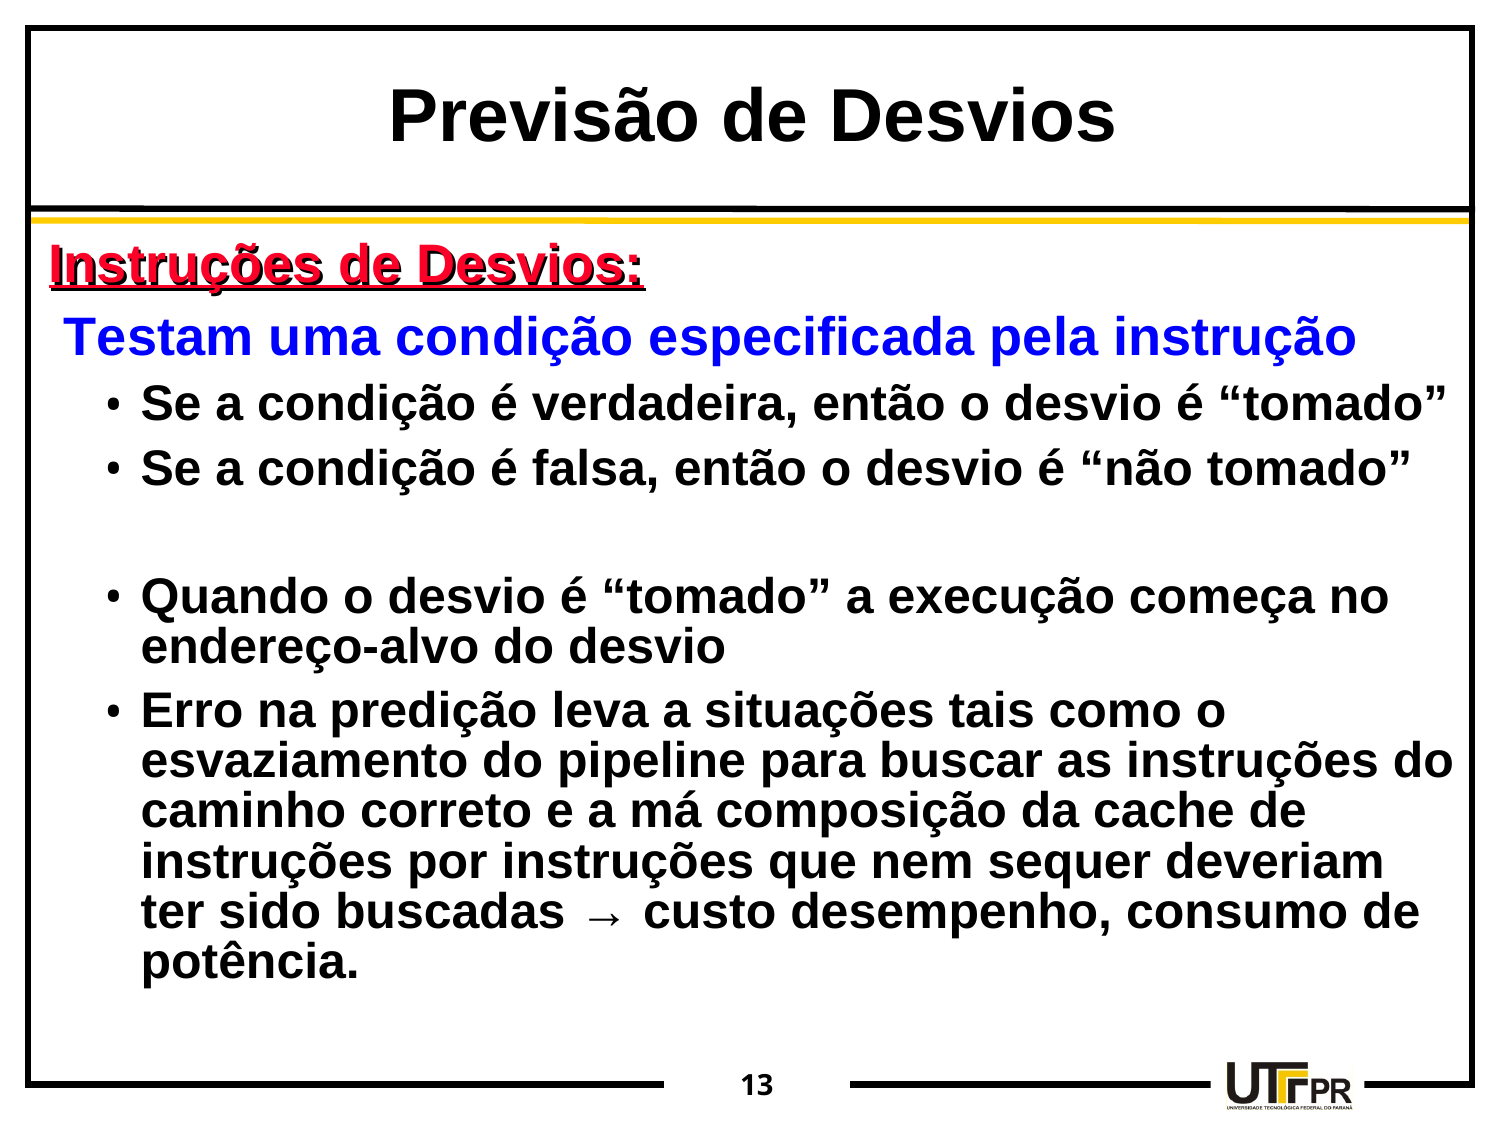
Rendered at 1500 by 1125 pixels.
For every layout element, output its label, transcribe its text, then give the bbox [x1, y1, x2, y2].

title Previsão de Desvios [29, 73, 1477, 168]
list Instruções de Desvios: Testam uma condição especificada pela instrução Se a condição é verdadeira, então o desvio é “tomado” Se a condição é falsa, então o desvio é “não tomado” Quando o desvio é “tomado” a execução começa no endereço-alvo do desvio Erro na predição leva a situações tais como o esvaziamento do pipeline para buscar as instruções do caminho correto e a má composição da cache de instruções por instruções que nem sequer deveriam ter sido buscadas → custo desempenho, consumo de potência. [33, 231, 1474, 1002]
picture [1226, 1062, 1353, 1110]
